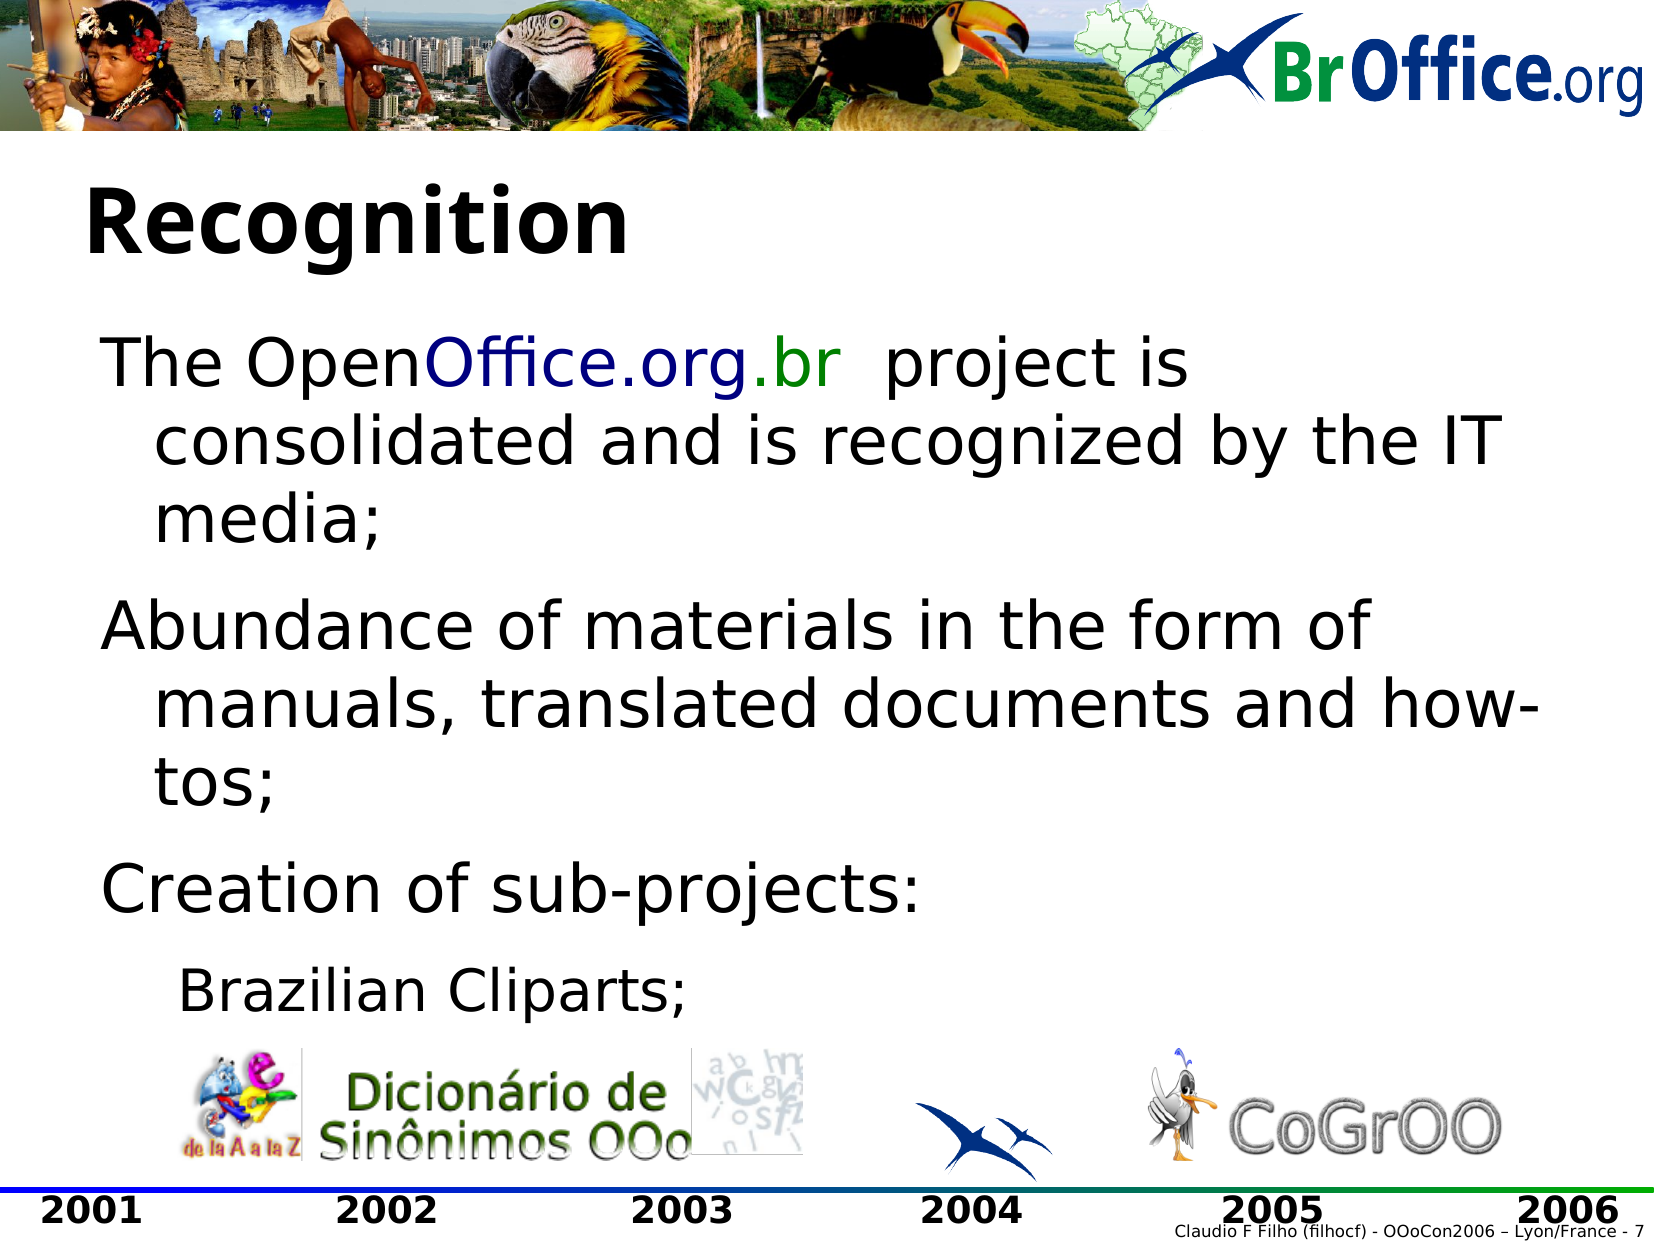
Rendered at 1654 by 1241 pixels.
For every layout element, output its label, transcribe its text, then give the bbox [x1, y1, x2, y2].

text_box 2003 [608, 1181, 756, 1240]
text_box 2001 [17, 1181, 166, 1240]
picture [0, 0, 1642, 131]
text_box 2004 [897, 1181, 1046, 1240]
picture [915, 1103, 1053, 1182]
list The OpenOffice.org.br project is consolidated and is recognized by the IT media; Abundance of materials in the form of manuals, translated documents and how-tos; Creation of sub-projects: Brazilian Cliparts; [82, 324, 1571, 1109]
text_box 2002 [312, 1181, 461, 1240]
text_box 2005 [1198, 1181, 1347, 1240]
picture [1120, 1048, 1536, 1161]
title Recognition [82, 159, 1571, 278]
picture [177, 1109, 803, 1161]
text_box 2006 [1494, 1181, 1642, 1240]
